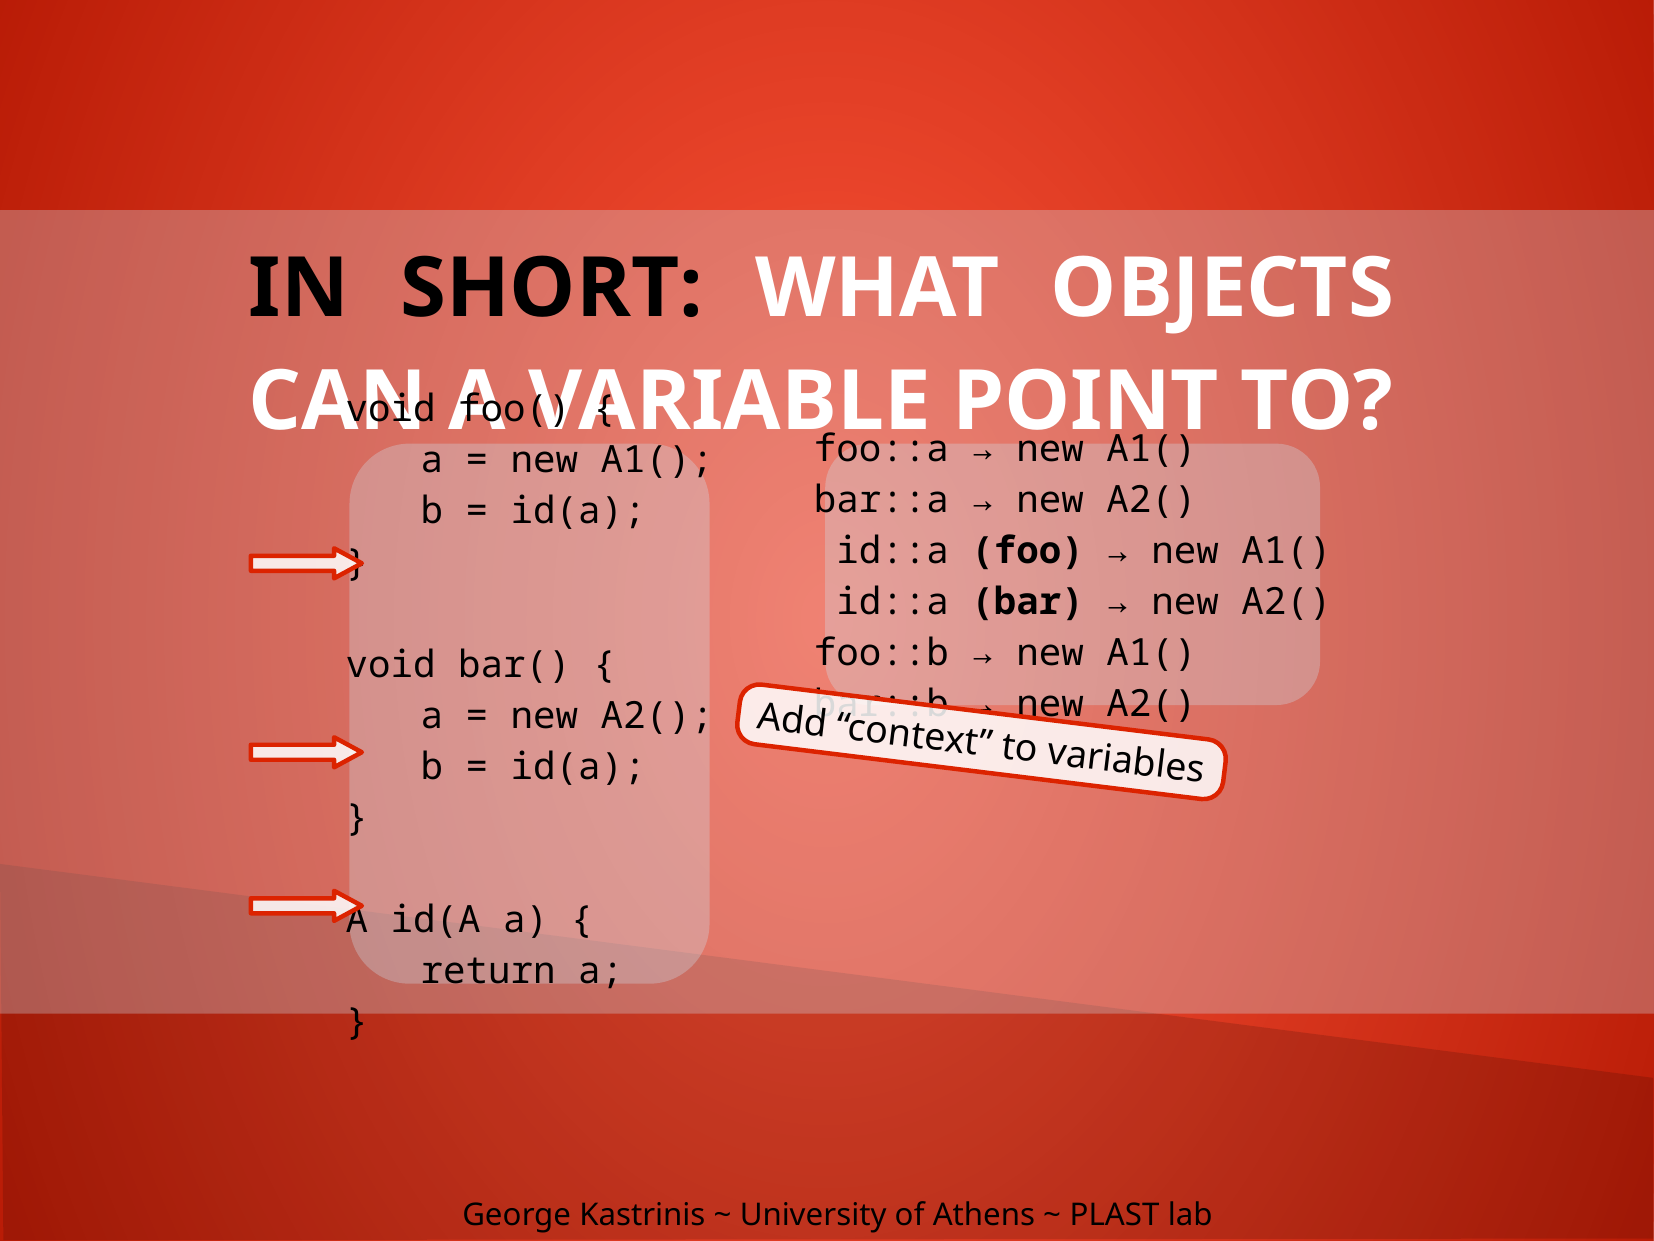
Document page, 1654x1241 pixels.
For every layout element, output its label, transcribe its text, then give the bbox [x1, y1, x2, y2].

text_box Add “context” to variables [737, 684, 1226, 800]
text_box foo::a → new A1() bar::a → new A2() id::a (foo) → new A1() id::a (bar) → new A2() foo::b → new A1() bar::b → new A2() [825, 443, 1321, 706]
text_box George Kastrinis ~ University of Athens ~ PLAST lab [447, 1185, 1207, 1236]
text_box IN SHORT: WHAT OBJECTS CAN A VARIABLE POINT TO? [234, 219, 1420, 421]
text_box [0, 210, 1654, 1014]
text_box void foo() { a = new A1(); b = id(a); } void bar() { a = new A2(); b = id(a); } A id(A a) { return a; } [349, 443, 710, 984]
